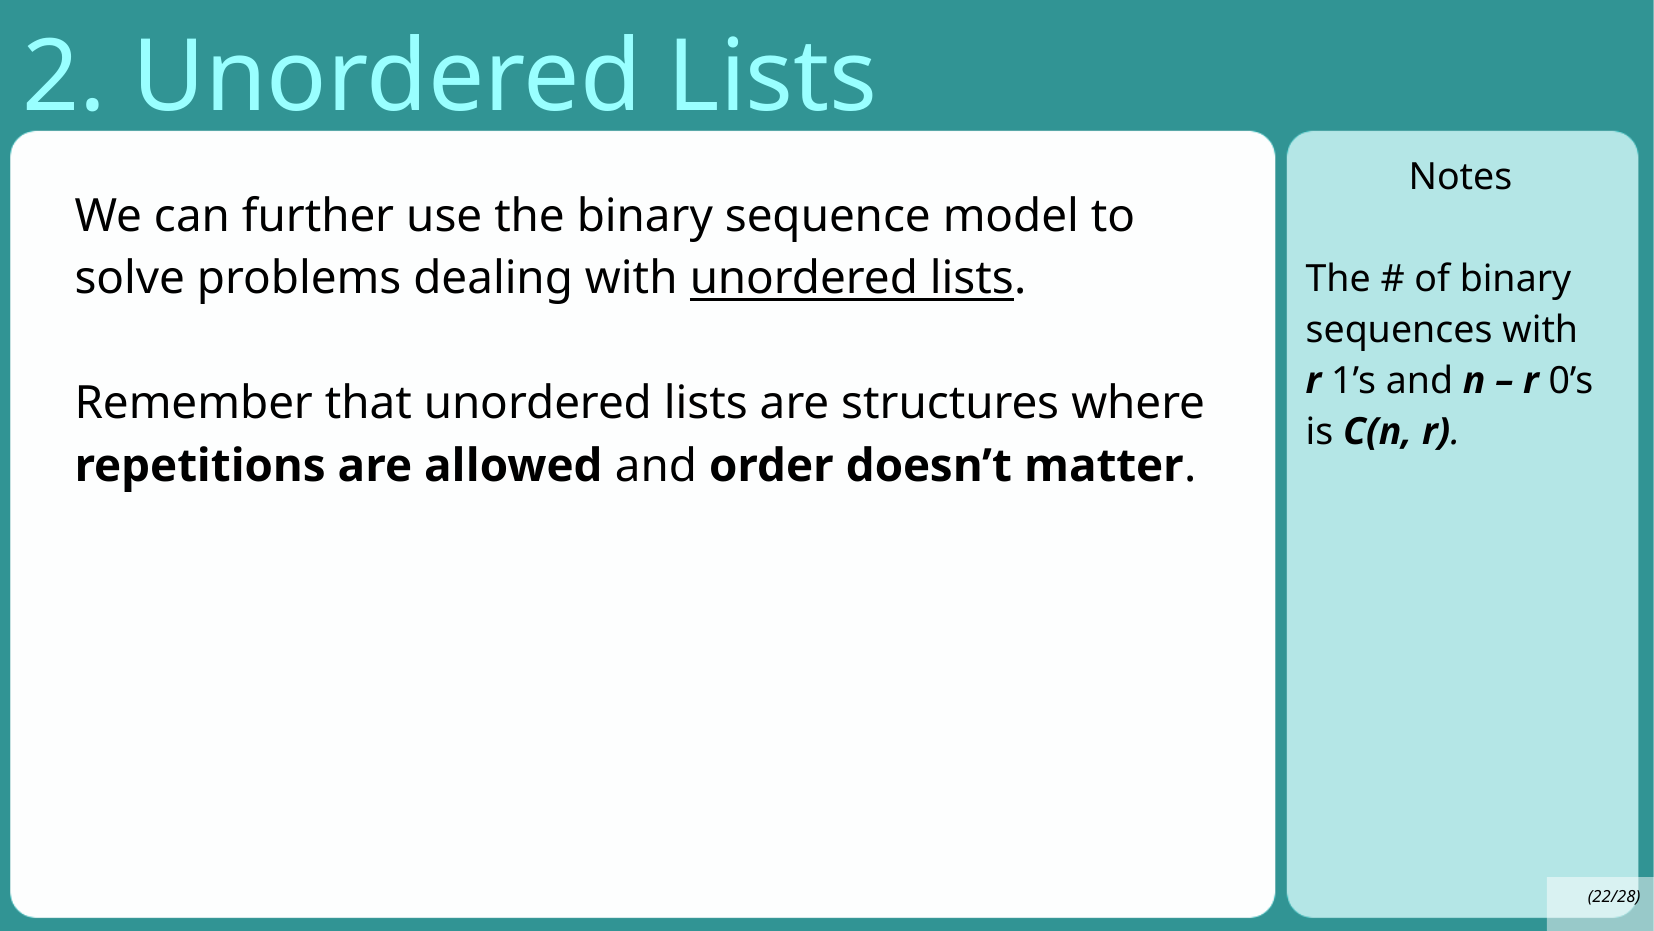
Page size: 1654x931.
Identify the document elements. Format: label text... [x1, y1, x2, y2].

title 2. Unordered Lists [22, 13, 1511, 130]
text_box (<number>/28) [1546, 877, 1654, 931]
text_box We can further use the binary sequence model to solve problems dealing with unordered lists. Remember that unordered lists are structures where repetitions are allowed and order doesn’t matter. [74, 182, 1244, 595]
picture [0, 0, 1654, 931]
text_box Notes The # of binary sequences with r 1’s and n – r 0’s is C(n, r). [1290, 141, 1631, 661]
